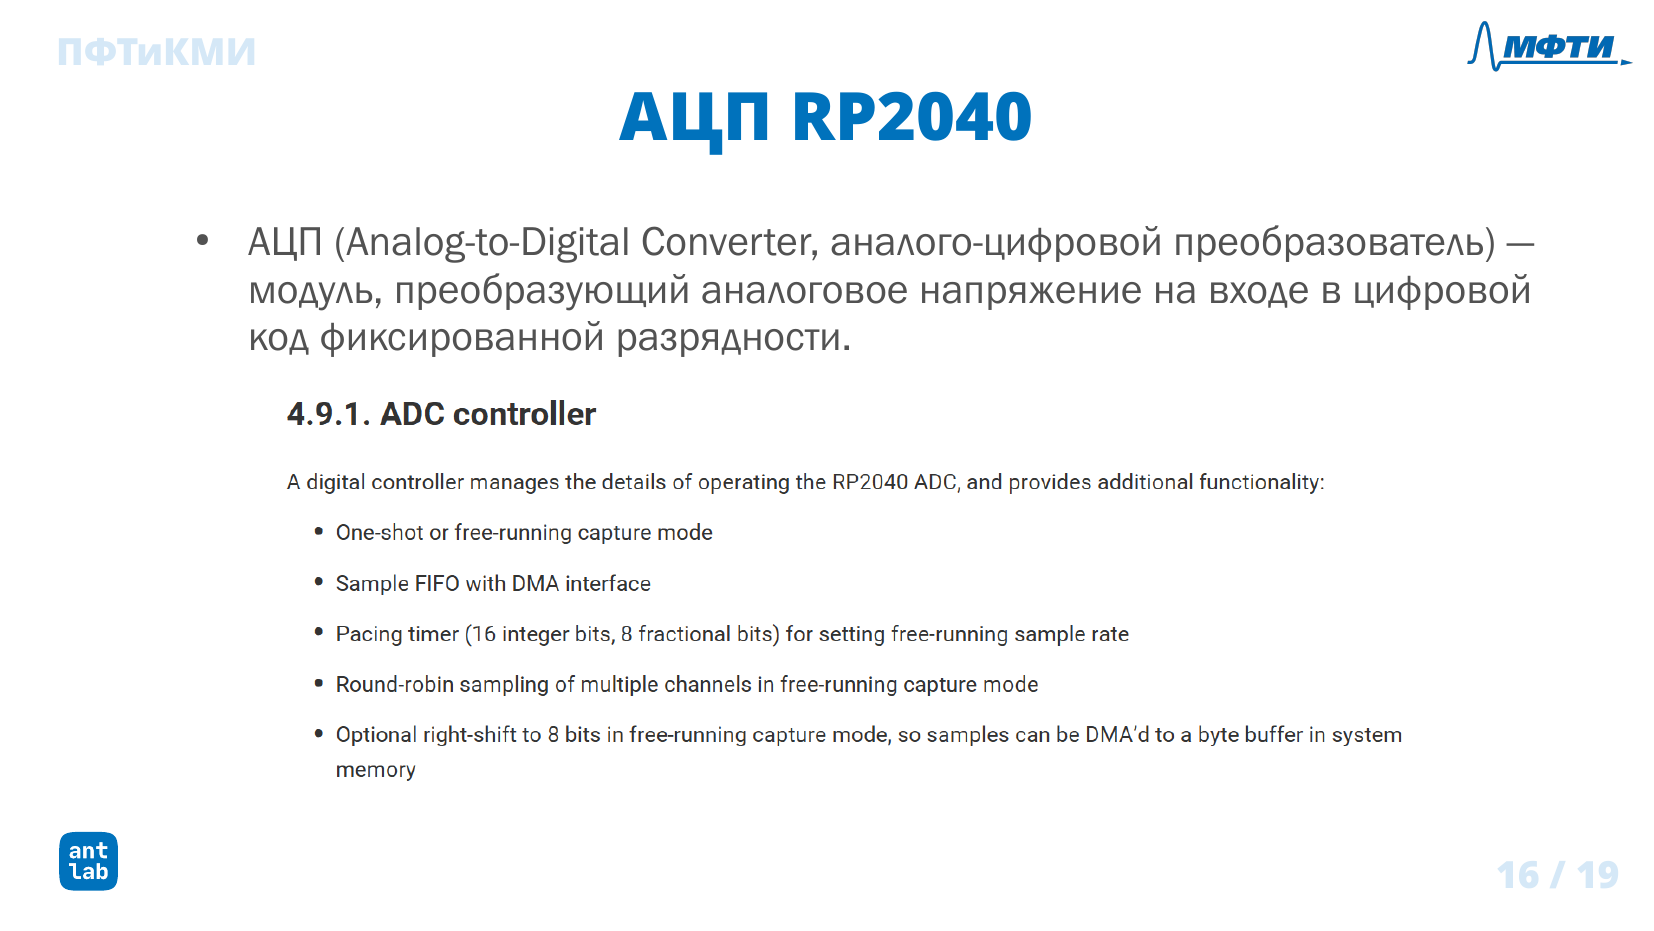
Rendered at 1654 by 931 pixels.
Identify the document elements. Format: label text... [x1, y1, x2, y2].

title АЦП RP2040 [82, 20, 1571, 209]
picture [252, 383, 1447, 851]
picture [1446, 0, 1654, 93]
list АЦП (Analog-to-Digital Converter, аналого-цифровой преобразователь) — модуль, преобразующий аналоговое напряжение на входе в цифровой код фиксированной разрядности. [177, 217, 1571, 384]
